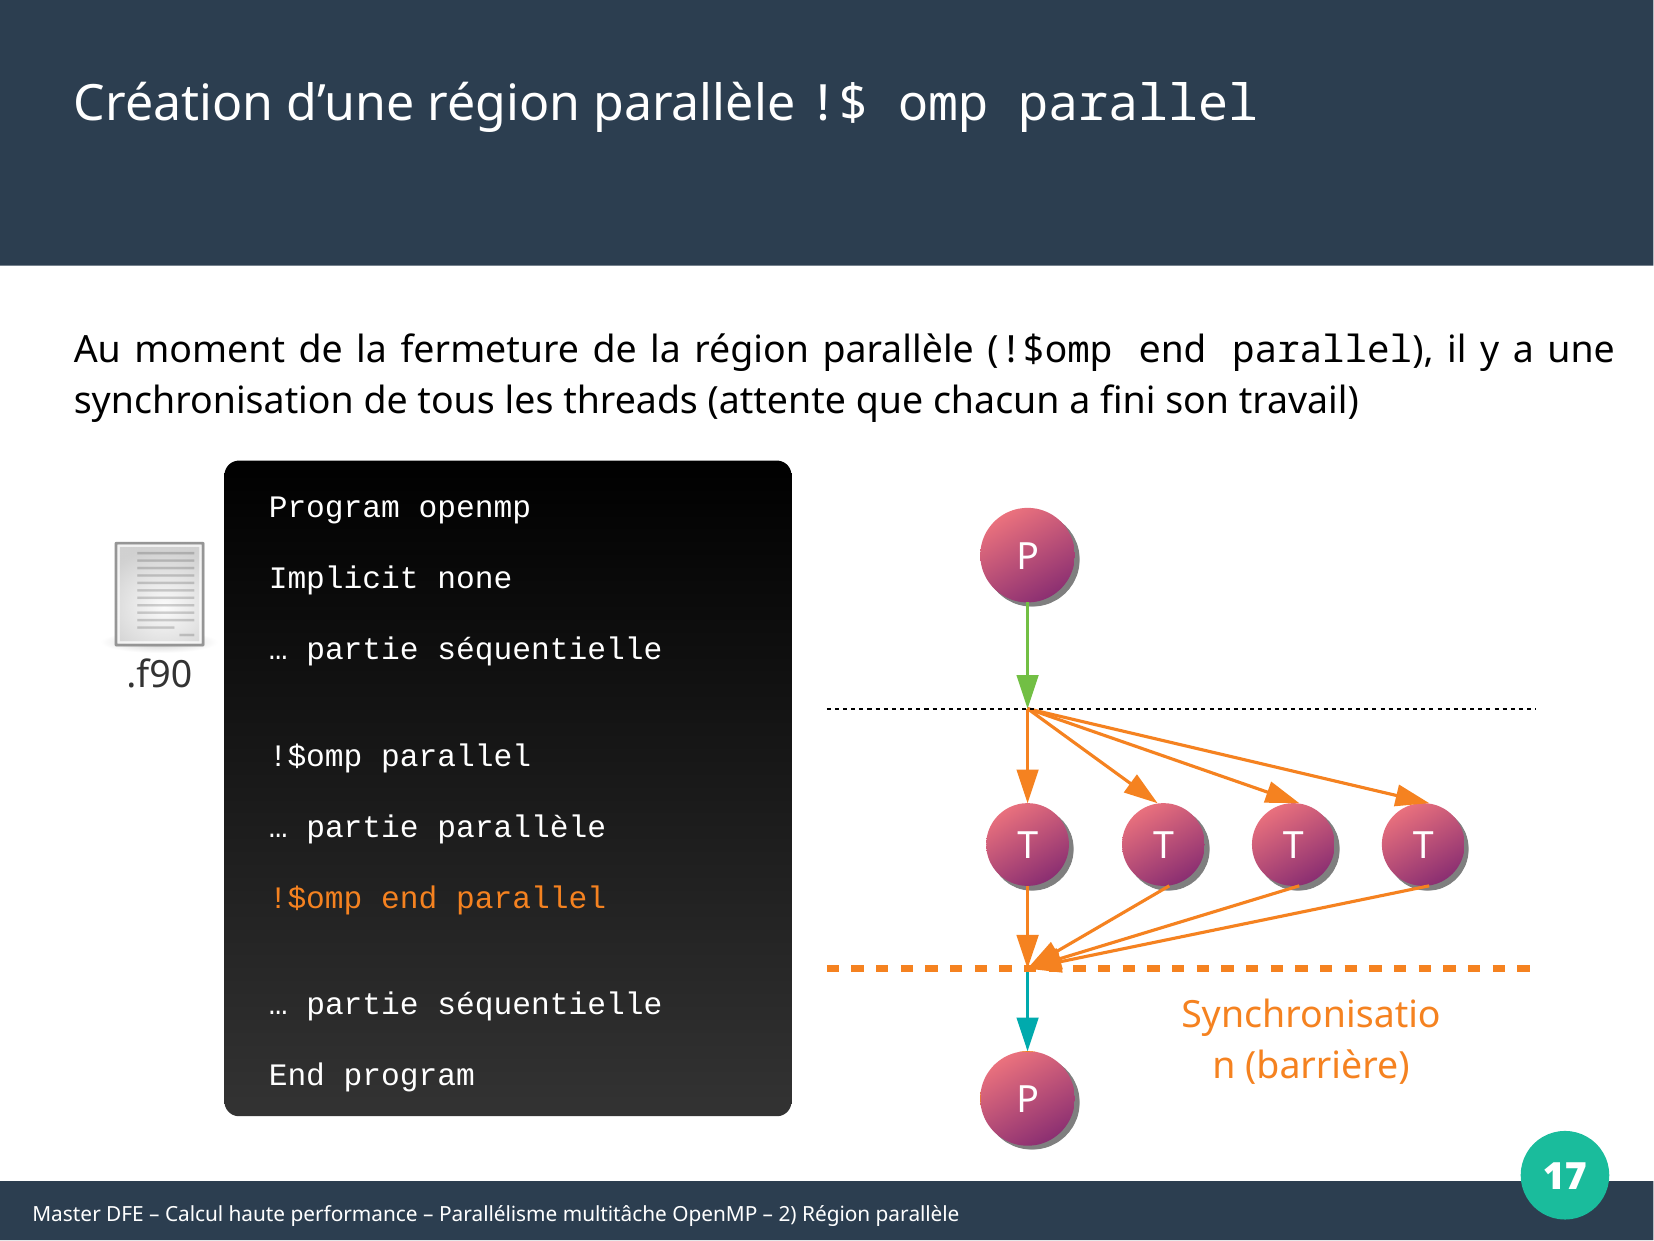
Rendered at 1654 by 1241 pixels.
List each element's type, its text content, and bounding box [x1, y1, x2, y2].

text_box Synchronisation (barrière) [1157, 979, 1465, 1097]
text_box P [980, 1051, 1075, 1146]
text_box T [1381, 803, 1465, 886]
text_box P [980, 507, 1075, 603]
text_box T [986, 803, 1069, 886]
text_box T [1122, 803, 1205, 886]
text_box Master DFE – Calcul haute performance – Parallélisme multitâche OpenMP – 2) Région parallèle [17, 1191, 1436, 1235]
text_box T [1251, 803, 1335, 886]
picture [100, 537, 219, 640]
text_box .f90 [82, 640, 237, 706]
text_box Création d’une région parallèle !$ omp parallel [59, 59, 1477, 142]
text_box [224, 460, 792, 1117]
text_box Au moment de la fermeture de la région parallèle (!$omp end parallel), il y a une synchronisation de tous les threads (attente que chacun a fini son travail) [59, 314, 1630, 584]
text_box Program openmp Implicit none … partie séquentielle !$omp parallel … partie parallèle !$omp end parallel … partie séquentielle End program [254, 484, 745, 1103]
